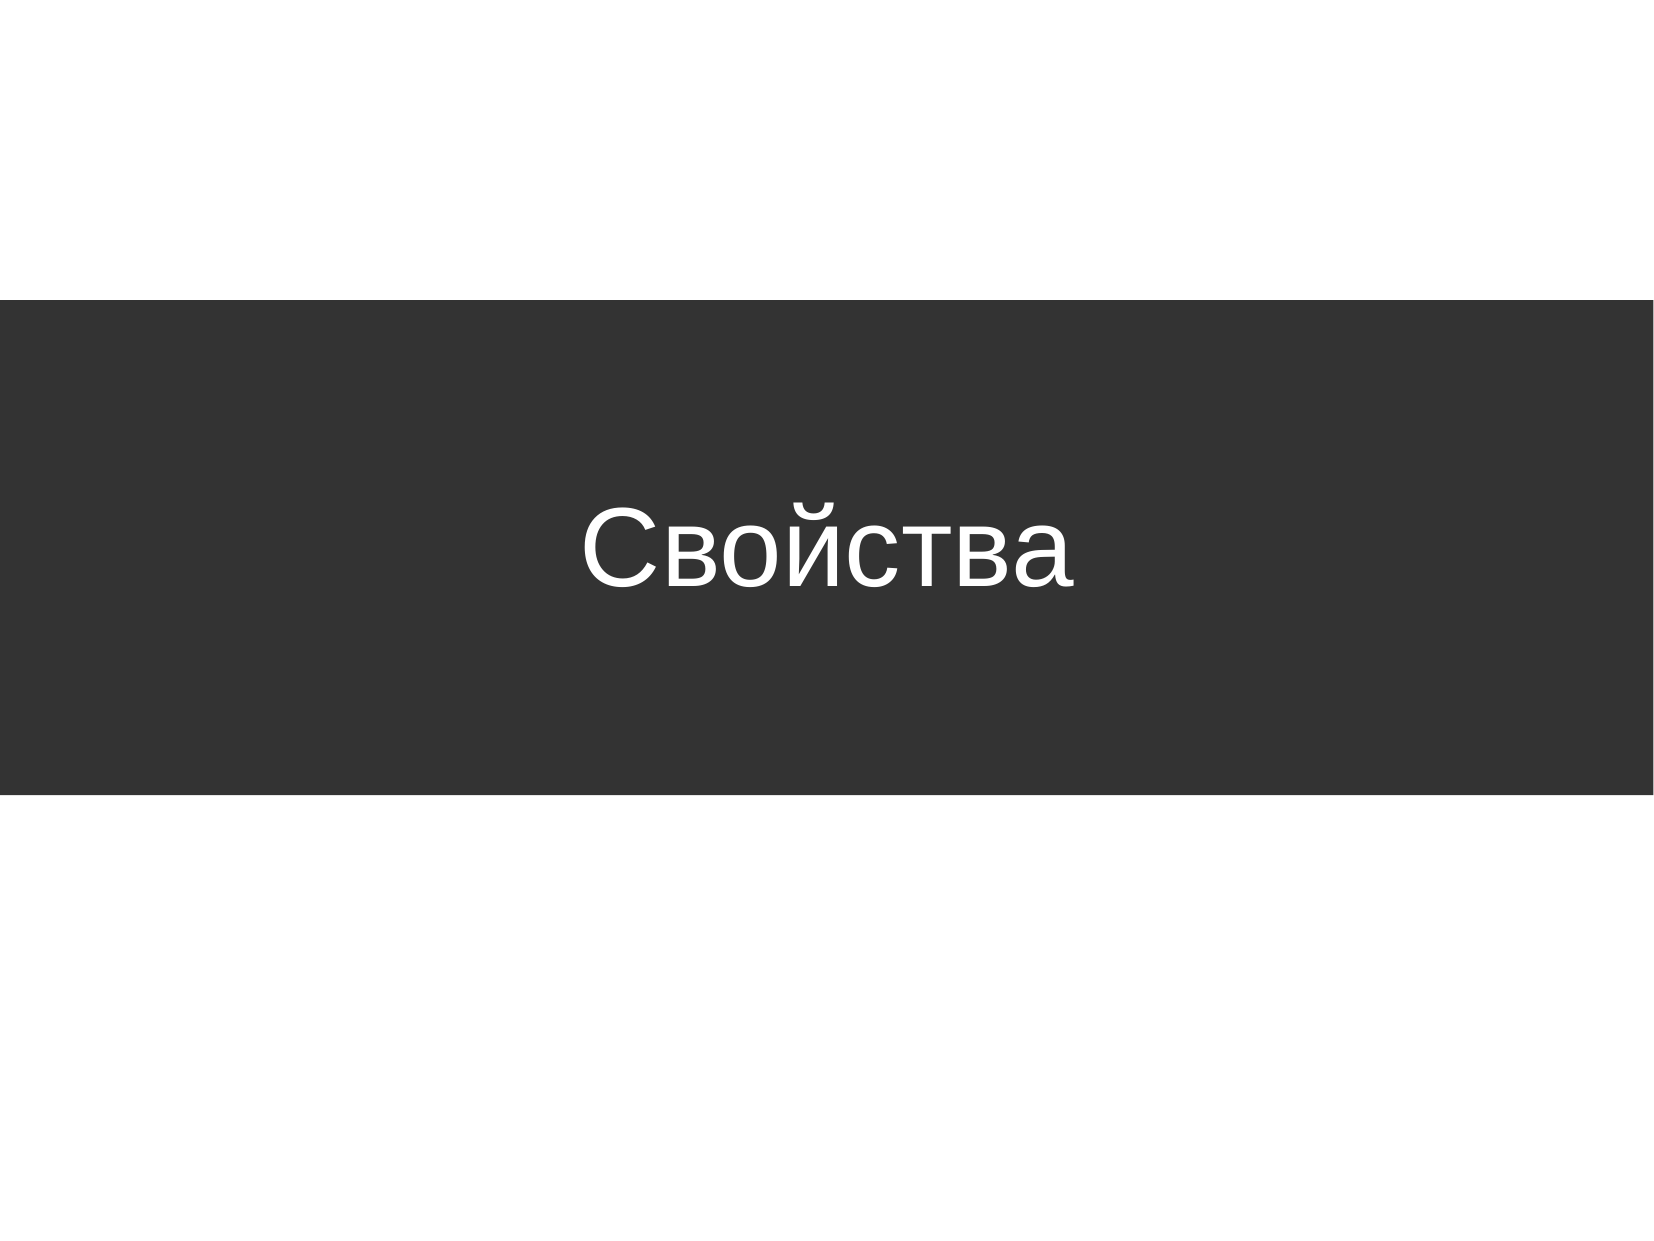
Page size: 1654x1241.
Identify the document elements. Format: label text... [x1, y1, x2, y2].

subtitle Свойства [0, 300, 1654, 796]
